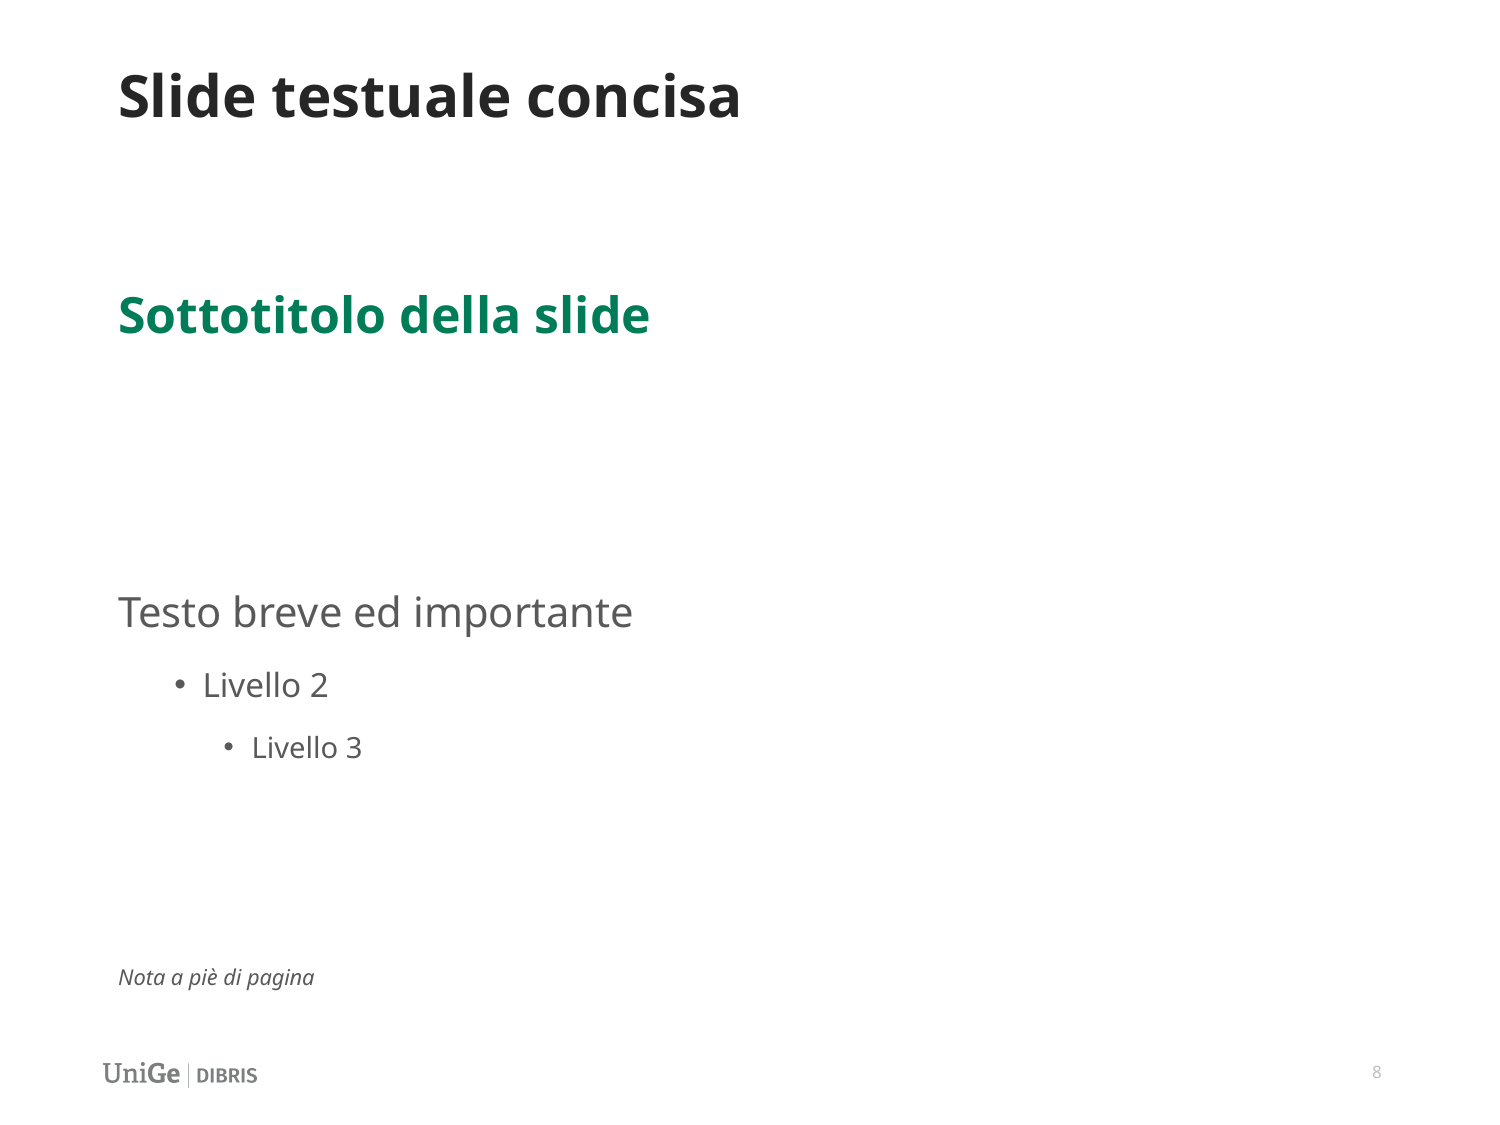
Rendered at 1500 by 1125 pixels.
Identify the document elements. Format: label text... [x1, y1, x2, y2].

list Sottotitolo della slide [103, 254, 1397, 380]
list Nota a piè di pagina [103, 942, 1397, 1014]
title Slide testuale concisa [103, 59, 1397, 222]
list Testo breve ed importante Livello 2 Livello 3 [103, 411, 1397, 914]
